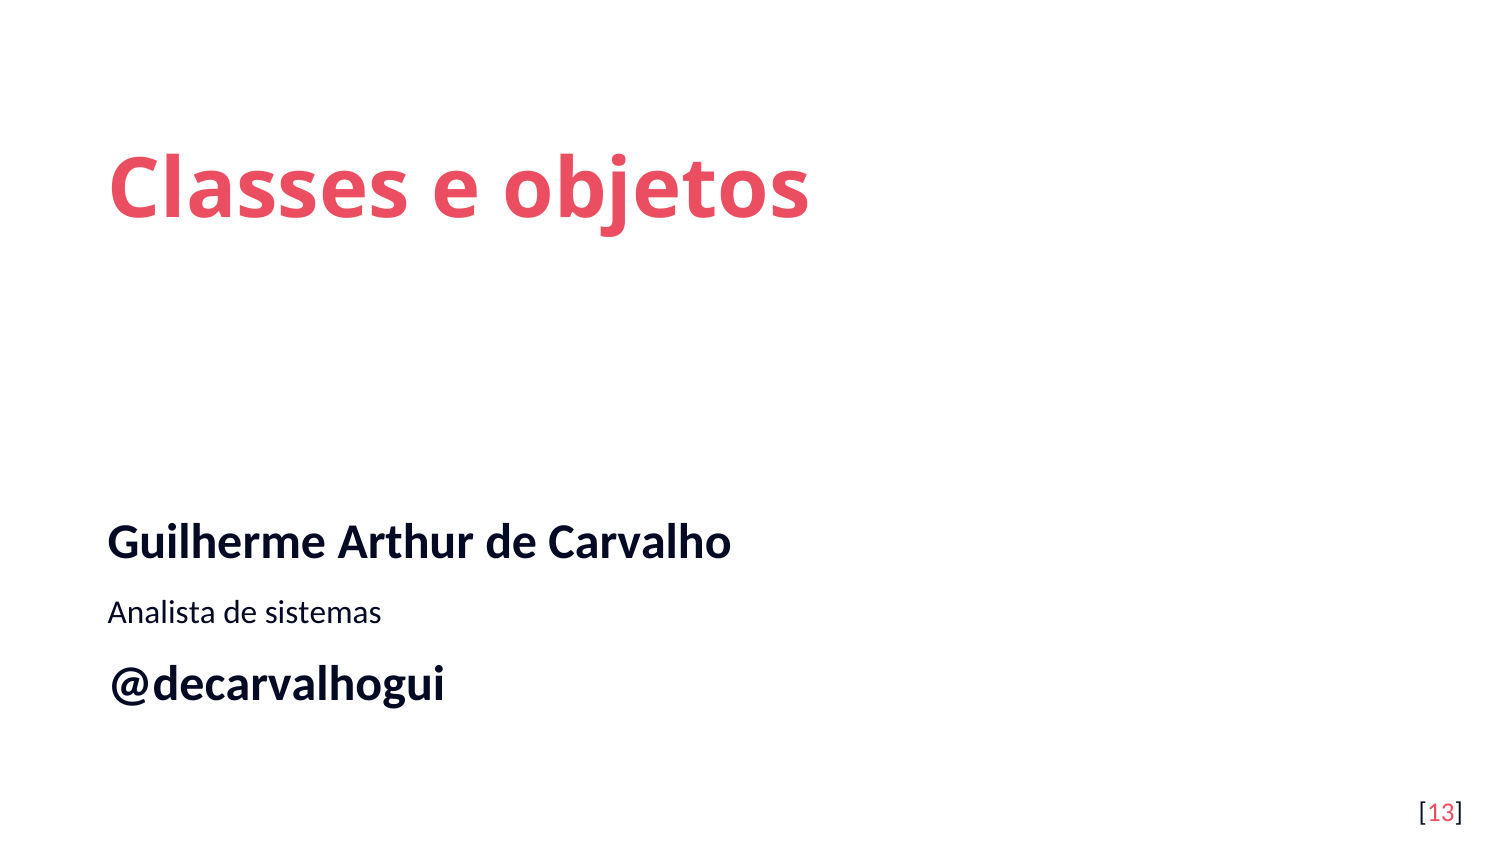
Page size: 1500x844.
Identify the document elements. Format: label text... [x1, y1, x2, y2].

text_box Guilherme Arthur de Carvalho Analista de sistemas @decarvalhogui [92, 493, 1203, 812]
slide_number [13] [1403, 779, 1494, 844]
text_box Classes e objetos [92, 104, 1404, 422]
